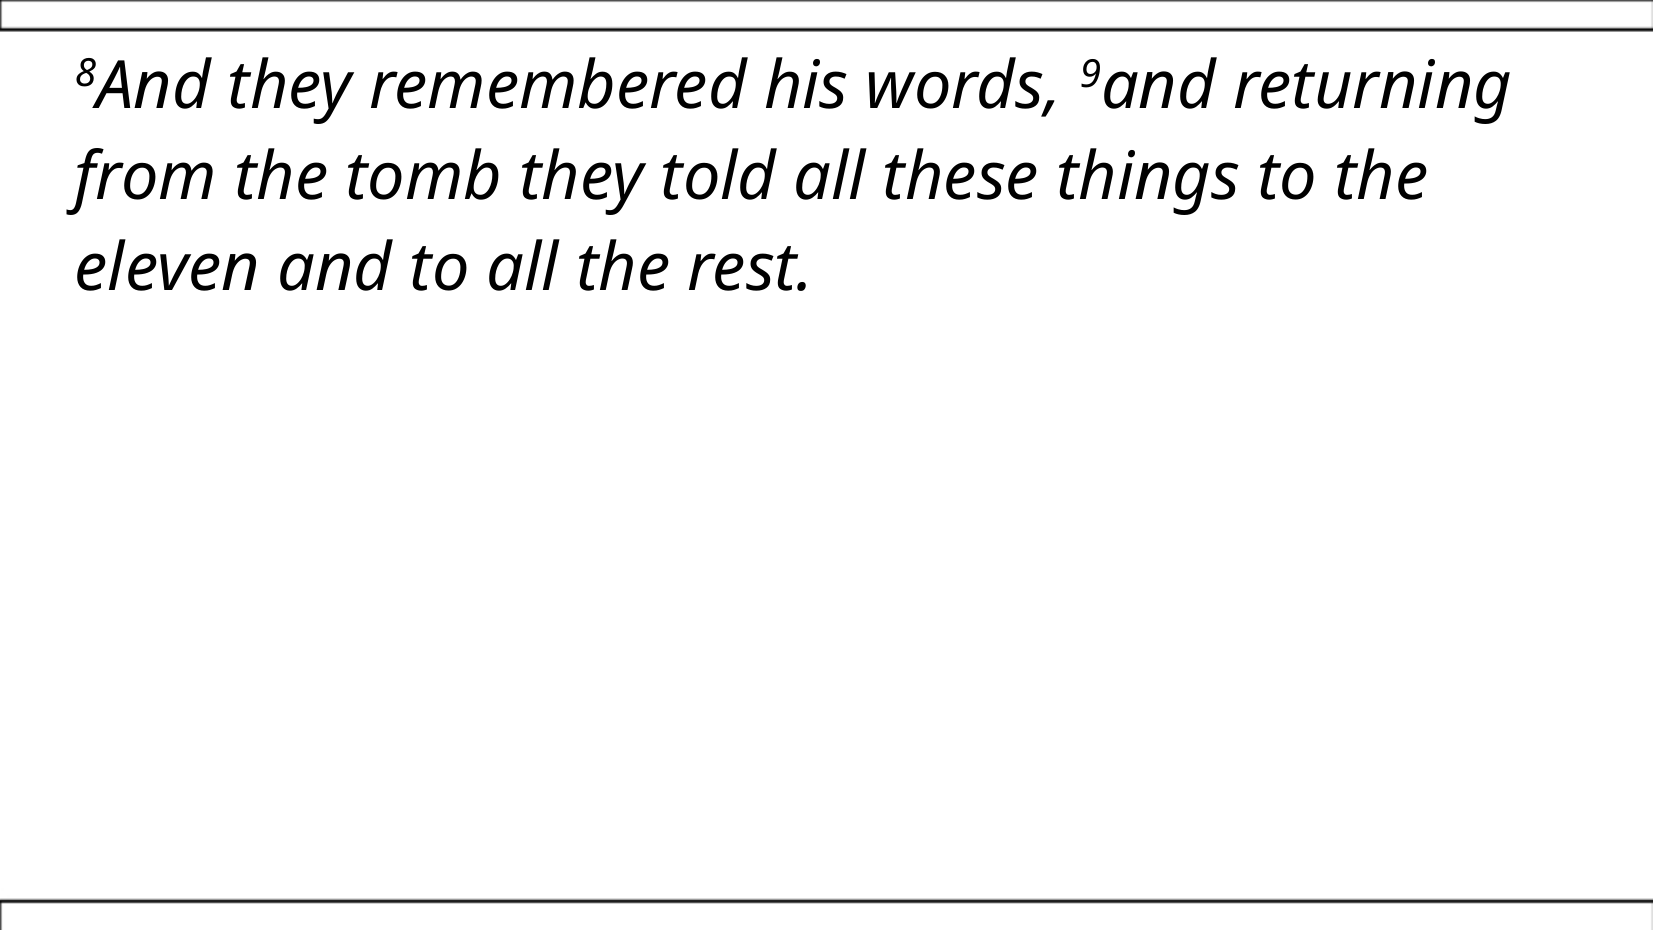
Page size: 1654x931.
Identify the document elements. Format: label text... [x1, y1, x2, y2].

picture [0, 0, 1653, 930]
text_box 8And they remembered his words, 9and returning from the tomb they told all these things to the eleven and to all the rest. [60, 30, 1576, 312]
